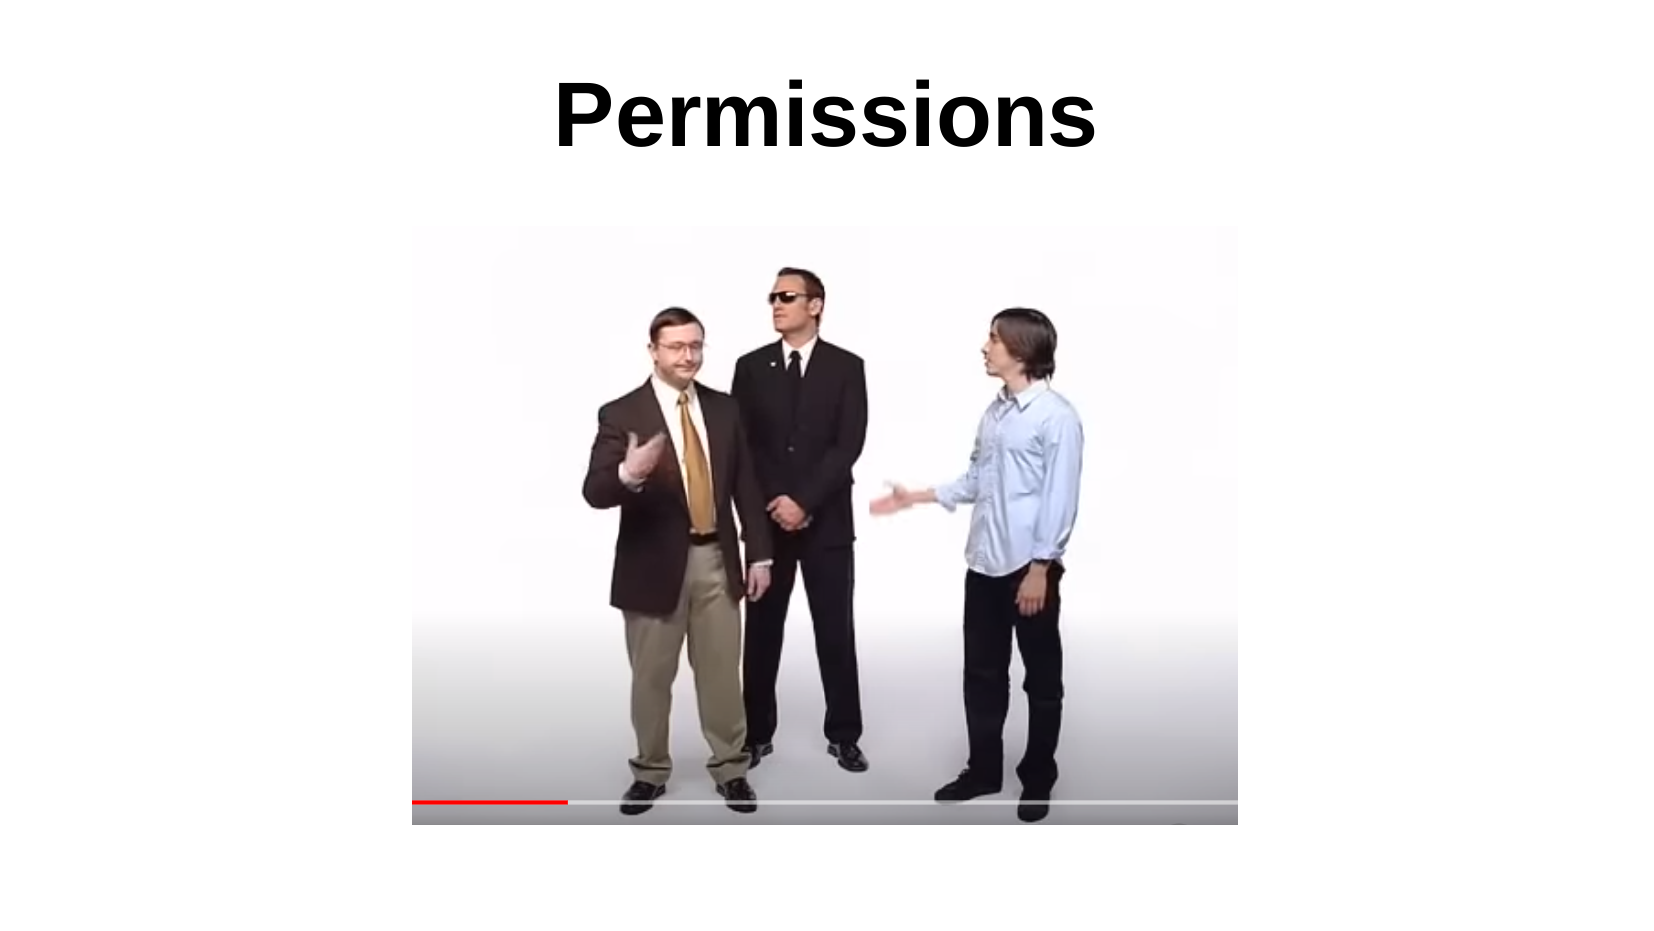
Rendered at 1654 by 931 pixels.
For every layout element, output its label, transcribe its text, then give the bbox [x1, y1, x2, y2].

picture [412, 226, 1238, 826]
title Permissions [82, 37, 1571, 193]
